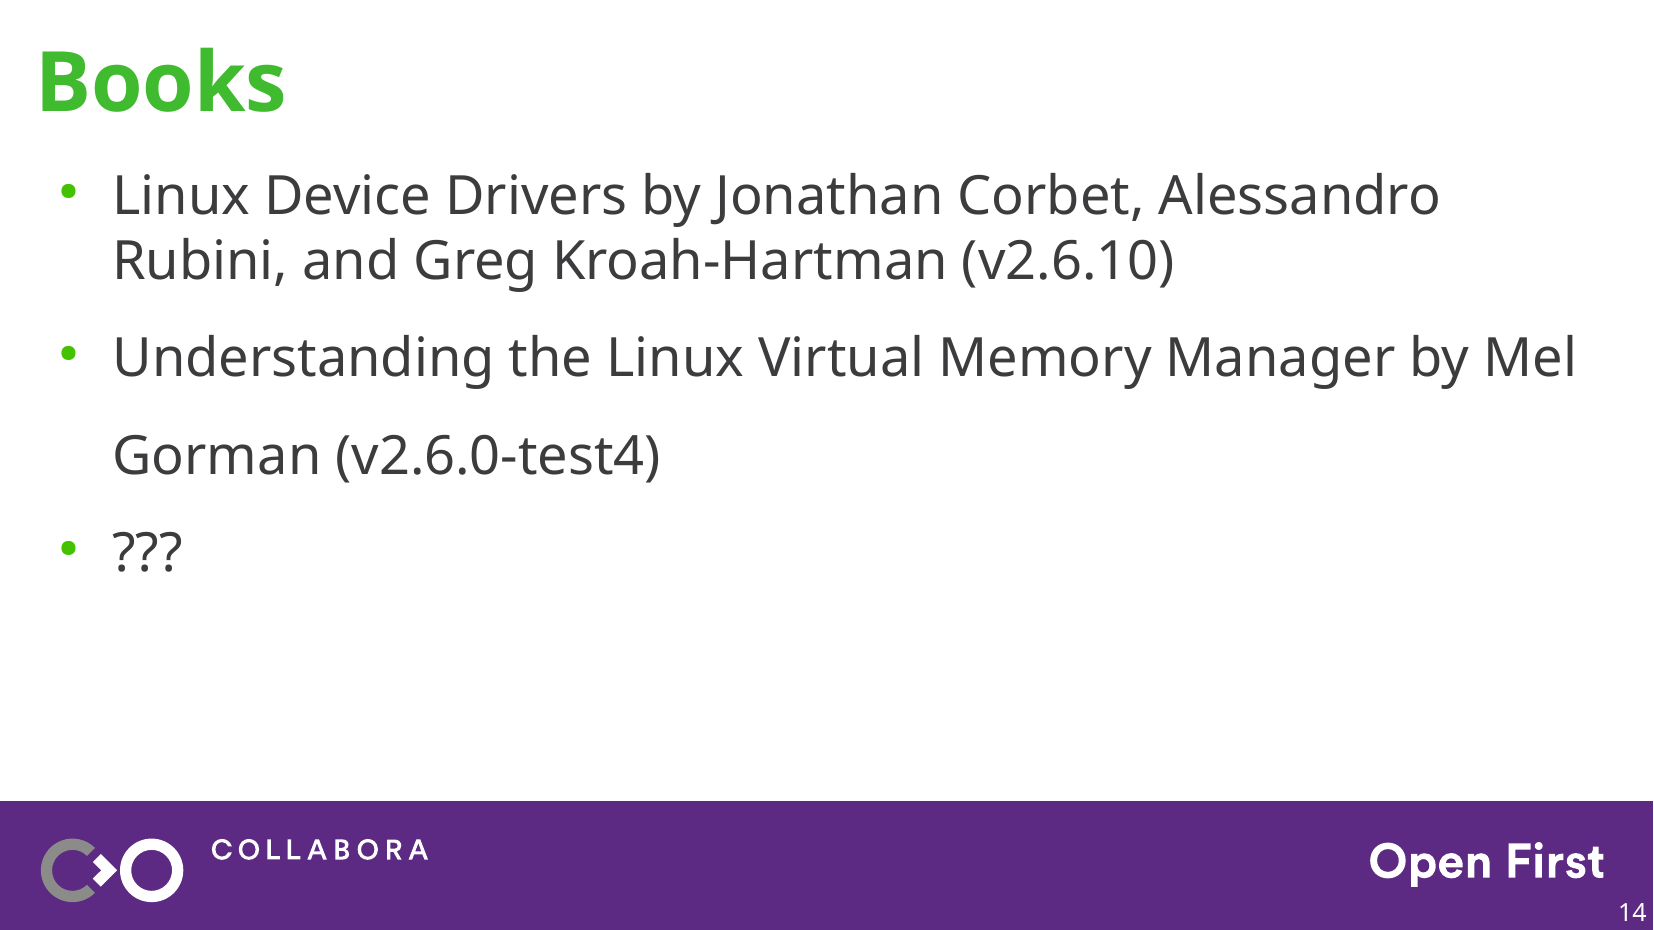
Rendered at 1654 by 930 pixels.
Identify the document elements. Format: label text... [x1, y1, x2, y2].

title Books [35, 28, 1608, 192]
list Linux Device Drivers by Jonathan Corbet, Alessandro Rubini, and Greg Kroah-Hartman (v2.6.10) Understanding the Linux Virtual Memory Manager by Mel Gorman (v2.6.0-test4) ??? [41, 160, 1613, 804]
